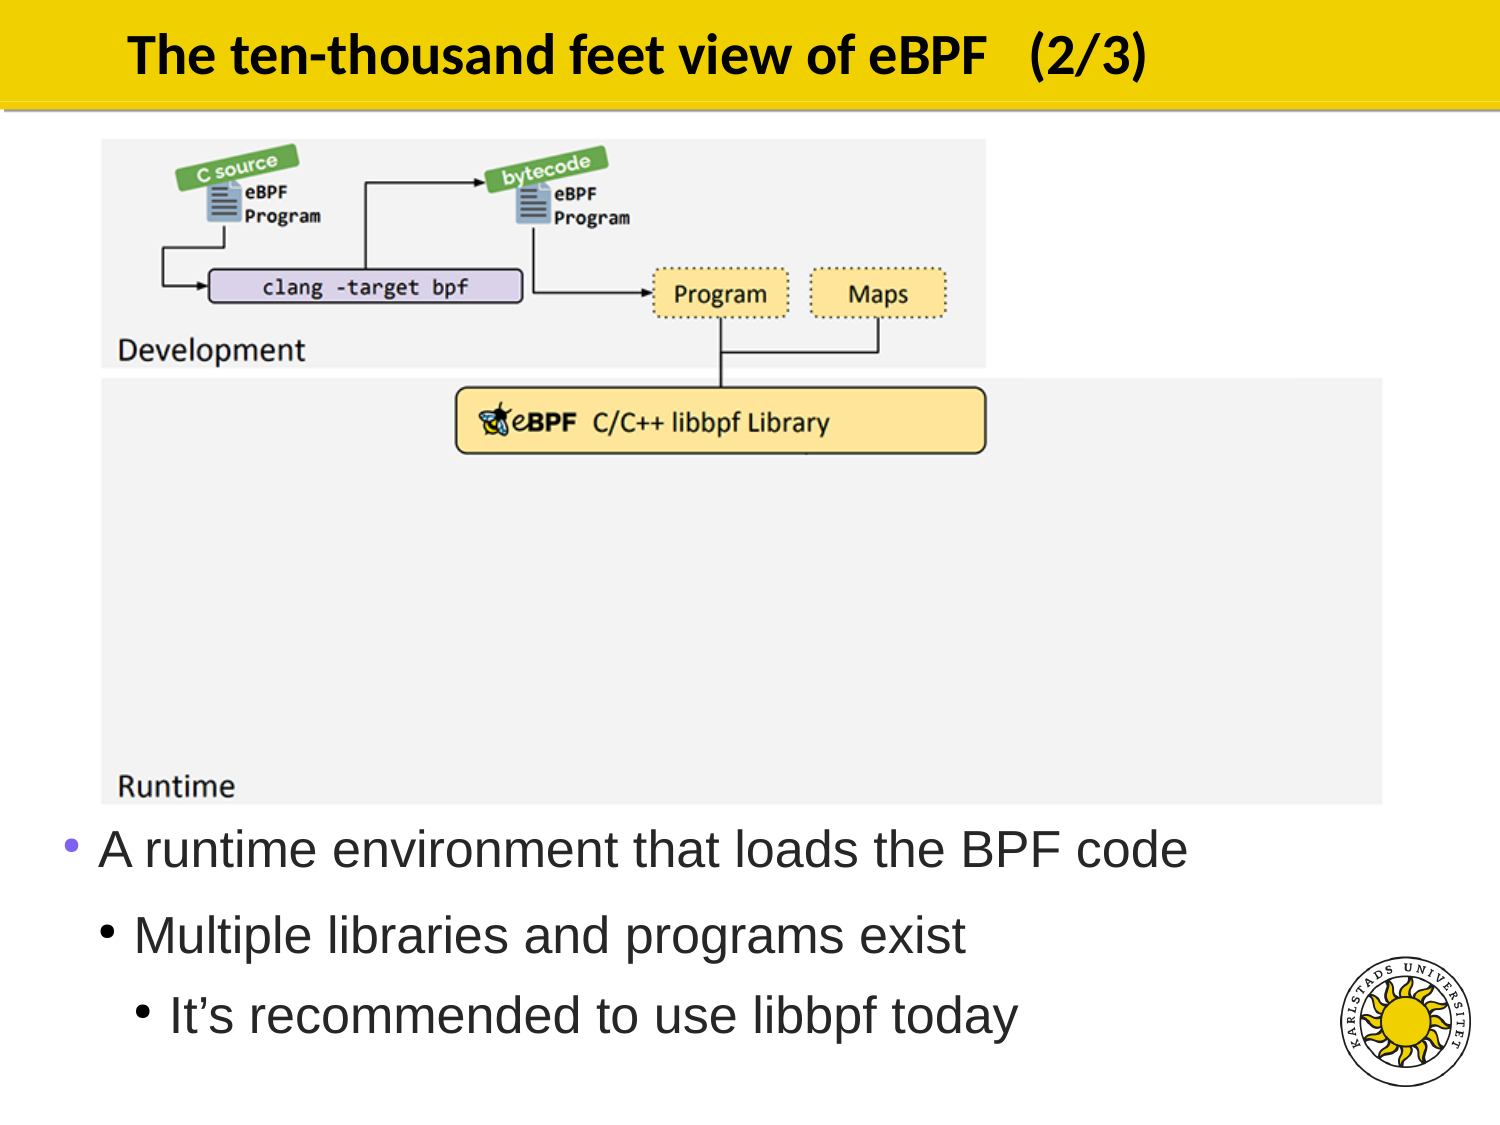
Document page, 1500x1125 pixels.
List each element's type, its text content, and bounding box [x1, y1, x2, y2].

picture [1340, 948, 1471, 1095]
list A runtime environment that loads the BPF code Multiple libraries and programs exist It’s recommended to use libbpf today [47, 735, 1376, 970]
title The ten-thousand feet view of eBPF (2/3) [112, 0, 1388, 102]
picture [97, 134, 1388, 811]
